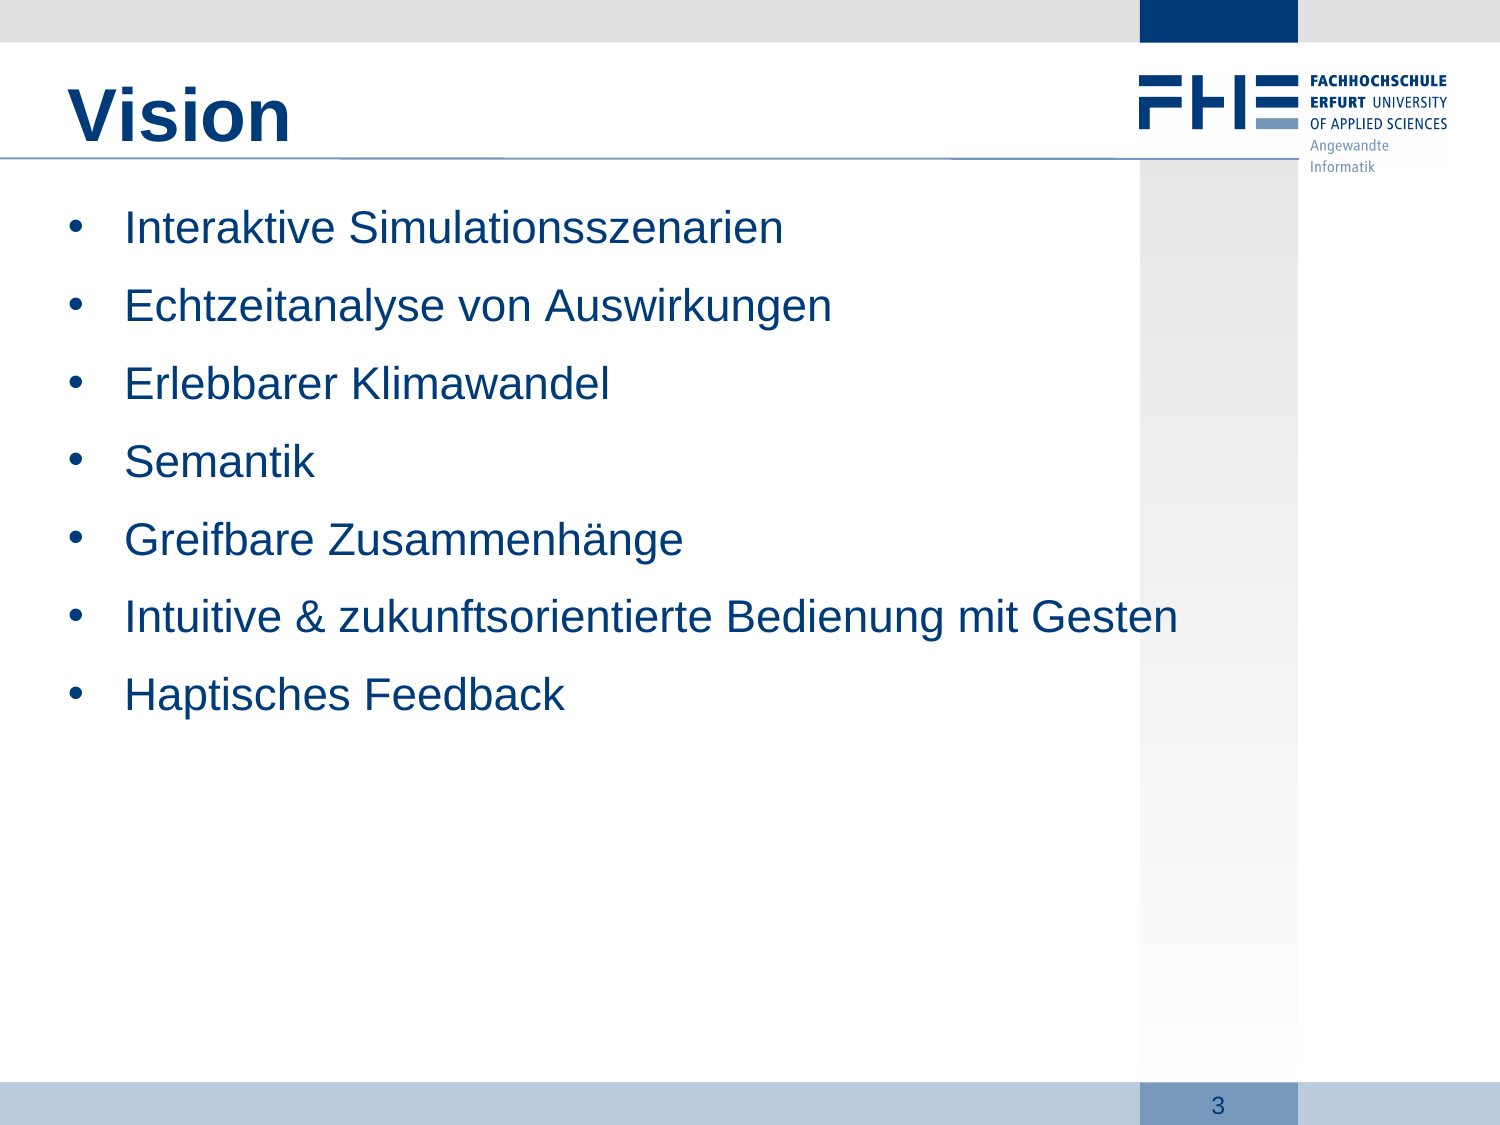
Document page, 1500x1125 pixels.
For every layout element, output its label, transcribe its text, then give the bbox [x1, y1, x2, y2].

picture [1139, 75, 1447, 172]
title Vision [53, 58, 1140, 142]
list Interaktive Simulationsszenarien Echtzeitanalyse von Auswirkungen Erlebbarer Klimawandel Semantik Greifbare Zusammenhänge Intuitive & zukunftsorientierte Bedienung mit Gesten Haptisches Feedback [53, 190, 1500, 1100]
